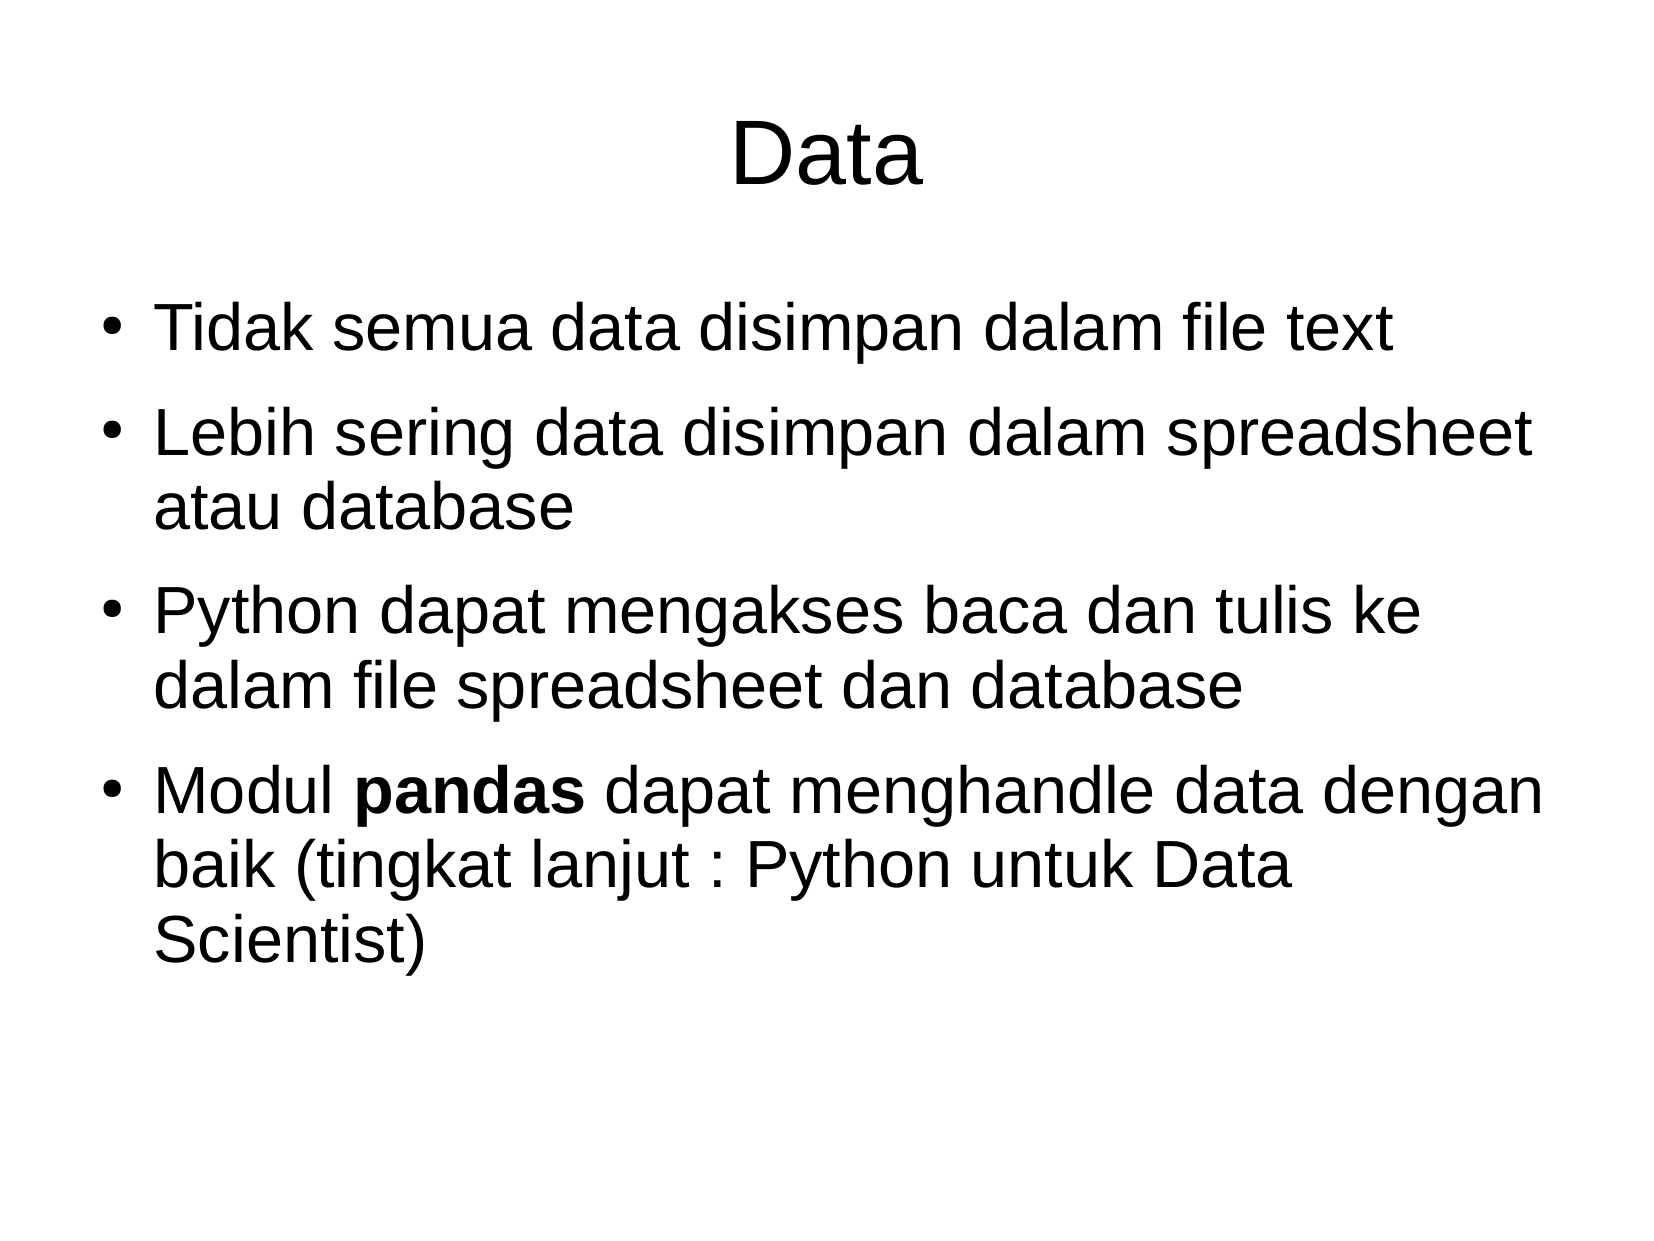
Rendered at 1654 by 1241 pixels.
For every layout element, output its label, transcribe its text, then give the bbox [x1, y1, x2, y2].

list Tidak semua data disimpan dalam file text Lebih sering data disimpan dalam spreadsheet atau database Python dapat mengakses baca dan tulis ke dalam file spreadsheet dan database Modul pandas dapat menghandle data dengan baik (tingkat lanjut : Python untuk Data Scientist) [82, 290, 1571, 1010]
title Data [82, 49, 1571, 257]
